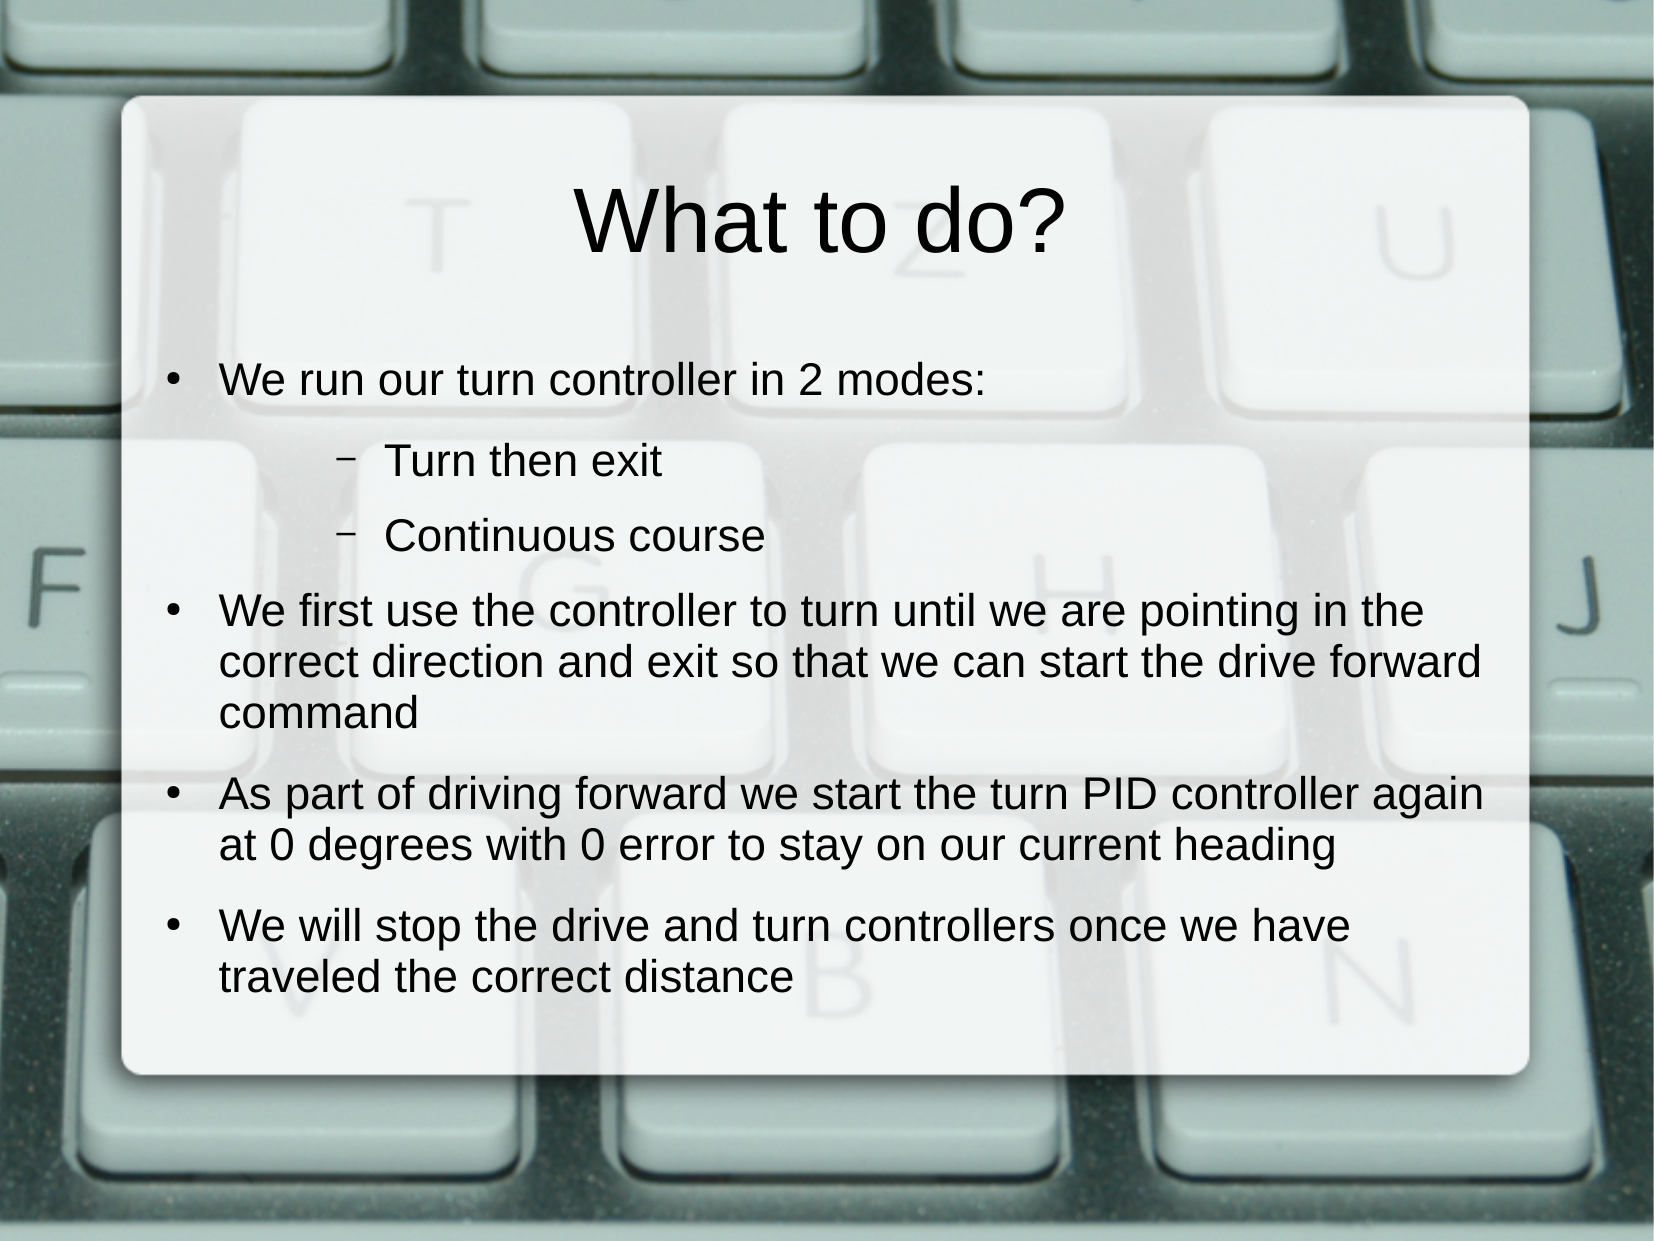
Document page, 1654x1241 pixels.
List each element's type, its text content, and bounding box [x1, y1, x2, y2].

title What to do? [135, 117, 1506, 325]
list We run our turn controller in 2 modes: Turn then exit Continuous course We first use the controller to turn until we are pointing in the correct direction and exit so that we can start the drive forward command As part of driving forward we start the turn PID controller again at 0 degrees with 0 error to stay on our current heading We will stop the drive and turn controllers once we have traveled the correct distance [147, 354, 1506, 1063]
picture [0, 0, 1654, 1241]
